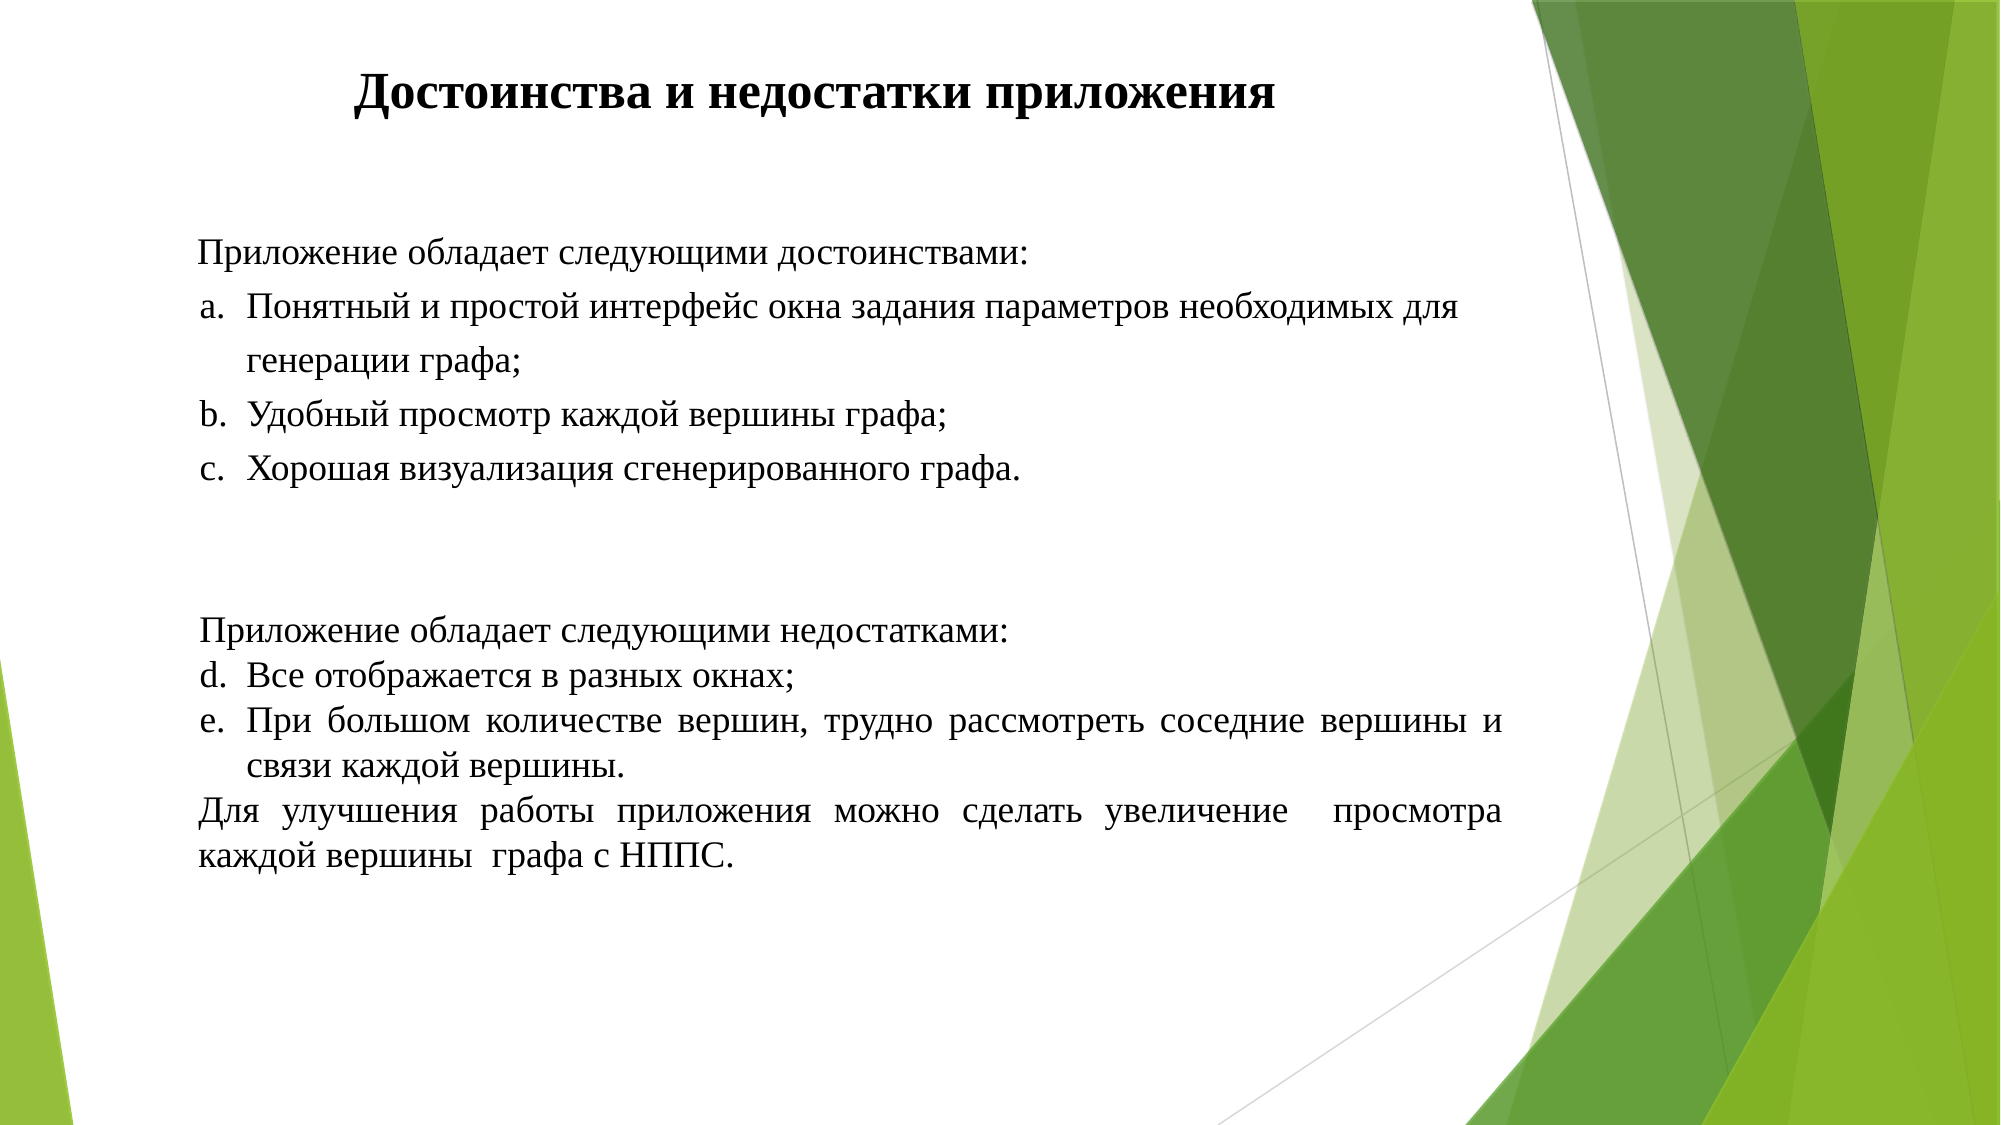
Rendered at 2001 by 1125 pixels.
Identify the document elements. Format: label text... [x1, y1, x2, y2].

text_box Приложение обладает следующими достоинствами: Понятный и простой интерфейс окна задания параметров необходимых для генерации графа; Удобный просмотр каждой вершины графа; Хорошая визуализация сгенерированного графа. Приложение обладает следующими недостатками: Все отображается в разных окнах; При большом количестве вершин, трудно рассмотреть соседние вершины и связи каждой вершины. Для улучшения работы приложения можно сделать увеличение просмотра каждой вершины графа с НППС. [109, 212, 1519, 953]
text_box Достоинства и недостатки приложения [339, 49, 1395, 127]
